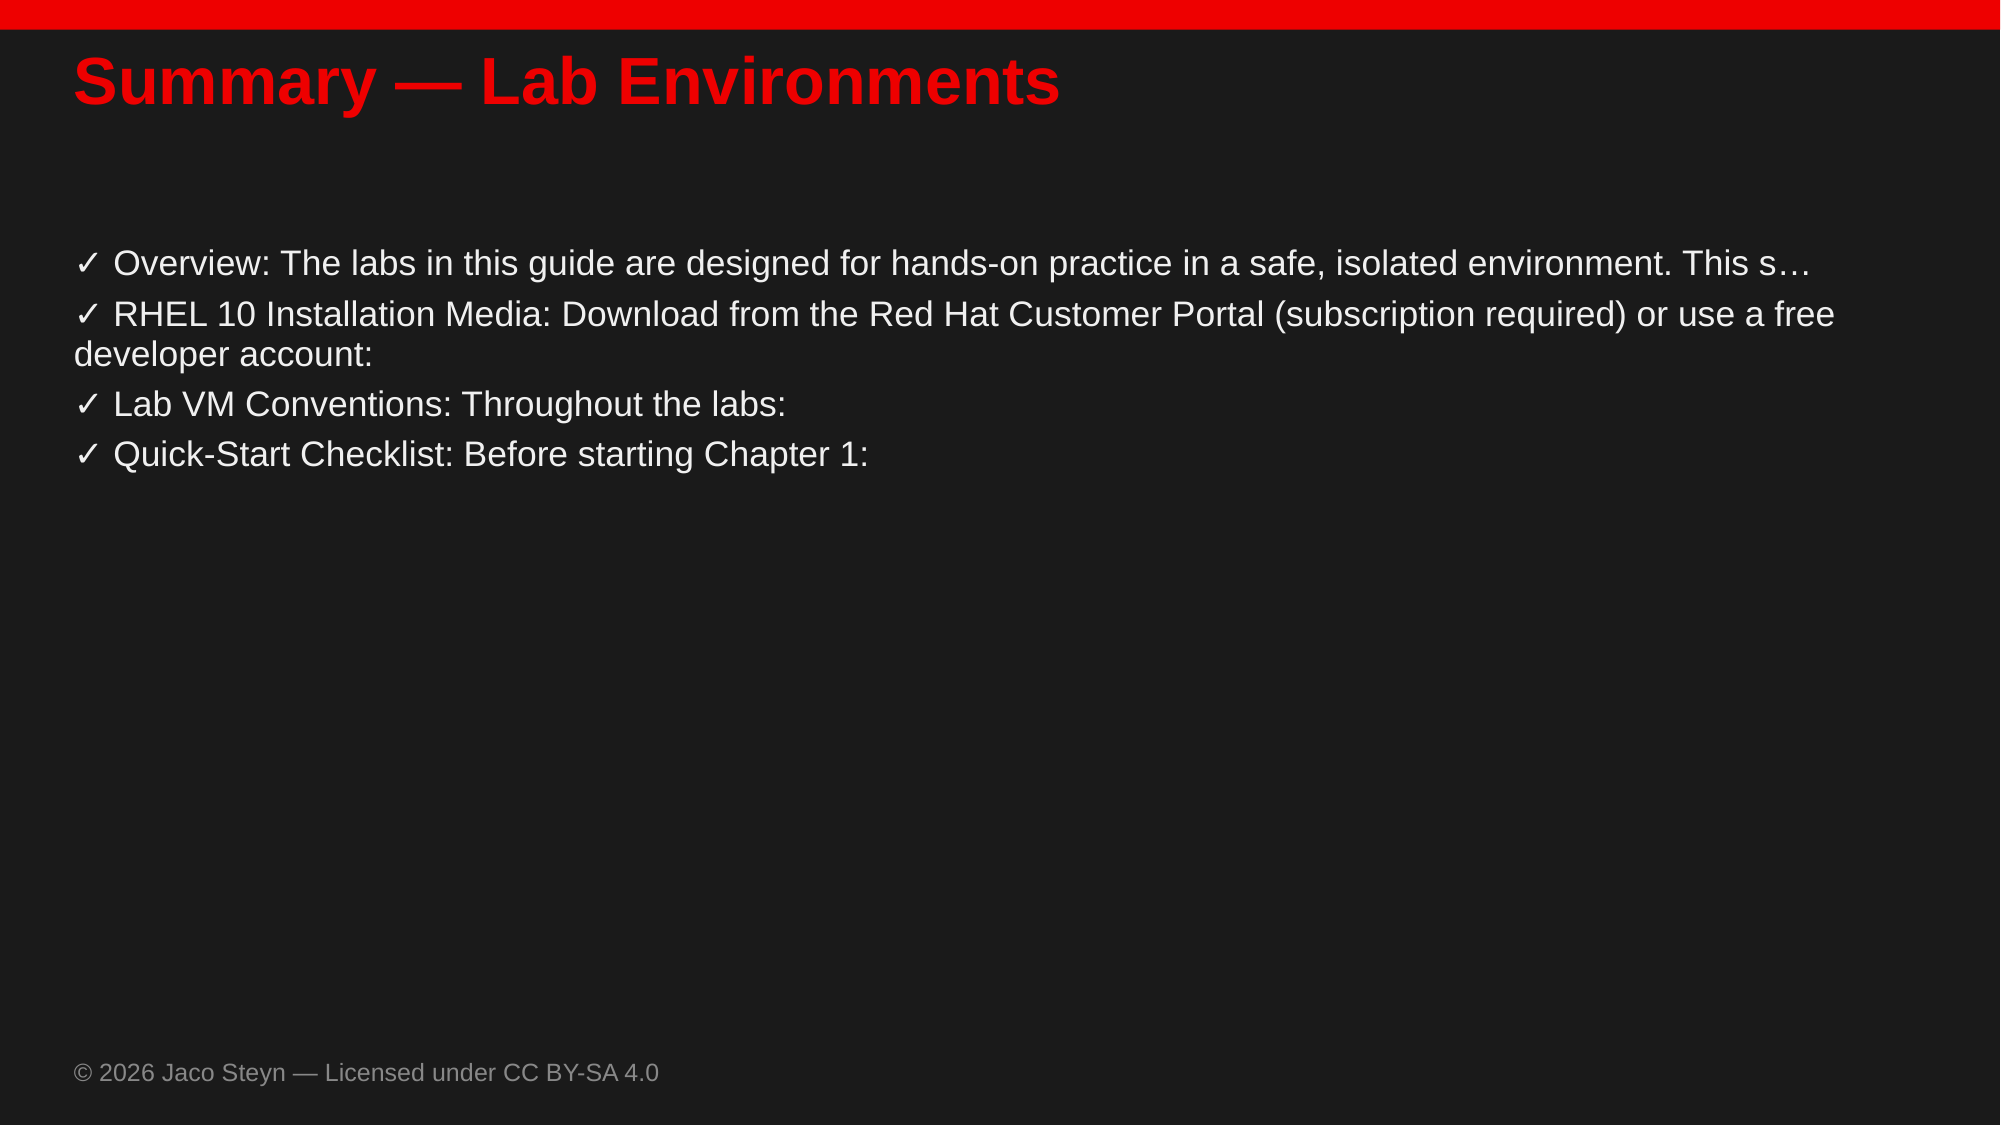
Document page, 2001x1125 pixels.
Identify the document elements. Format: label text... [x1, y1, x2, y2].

text_box © 2026 Jaco Steyn — Licensed under CC BY-SA 4.0 [59, 1051, 1942, 1093]
text_box [0, 0, 2001, 30]
text_box Summary — Lab Environments [59, 36, 1942, 208]
text_box ✓ Overview: The labs in this guide are designed for hands-on practice in a safe, isolated environment. This s… ✓ RHEL 10 Installation Media: Download from the Red Hat Customer Portal (subscription required) or use a free developer account: ✓ Lab VM Conventions: Throughout the labs: ✓ Quick-Start Checklist: Before starting Chapter 1: [59, 236, 1942, 1037]
